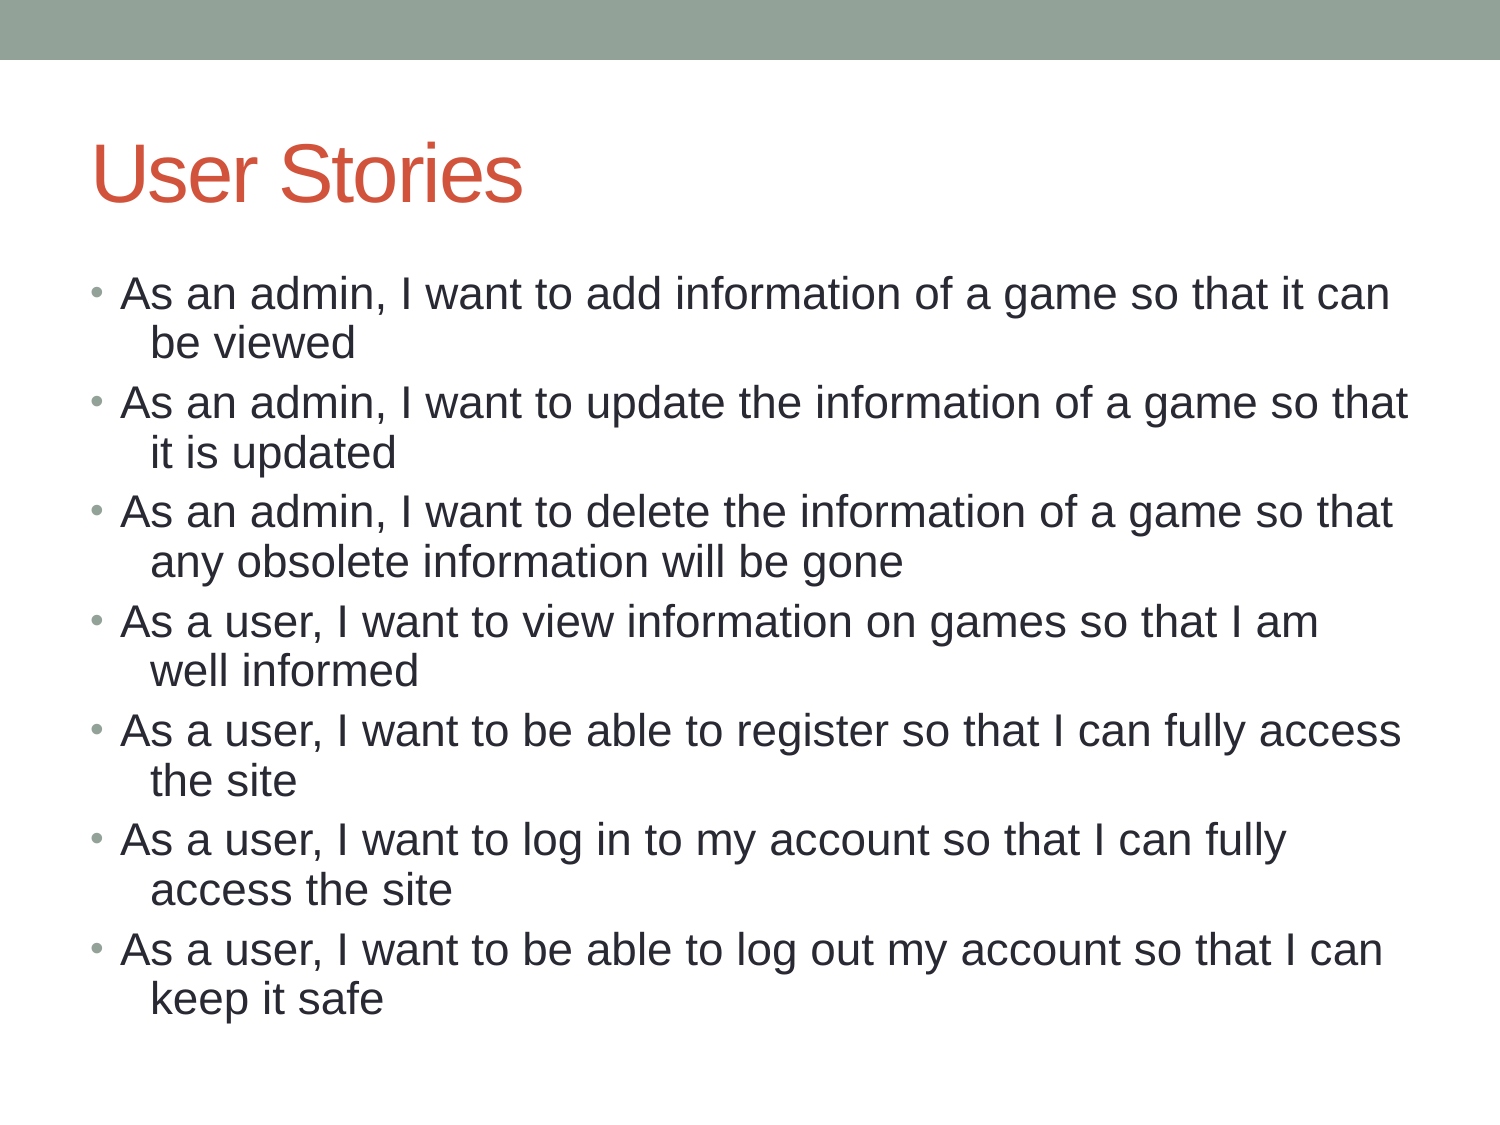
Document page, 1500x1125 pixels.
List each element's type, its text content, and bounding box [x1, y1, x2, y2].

list As an admin, I want to add information of a game so that it can be viewed As an admin, I want to update the information of a game so that it is updated As an admin, I want to delete the information of a game so that any obsolete information will be gone As a user, I want to view information on games so that I am well informed As a user, I want to be able to register so that I can fully access the site As a user, I want to log in to my account so that I can fully access the site As a user, I want to be able to log out my account so that I can keep it safe [75, 262, 1426, 1063]
title User Stories [75, 87, 1426, 251]
